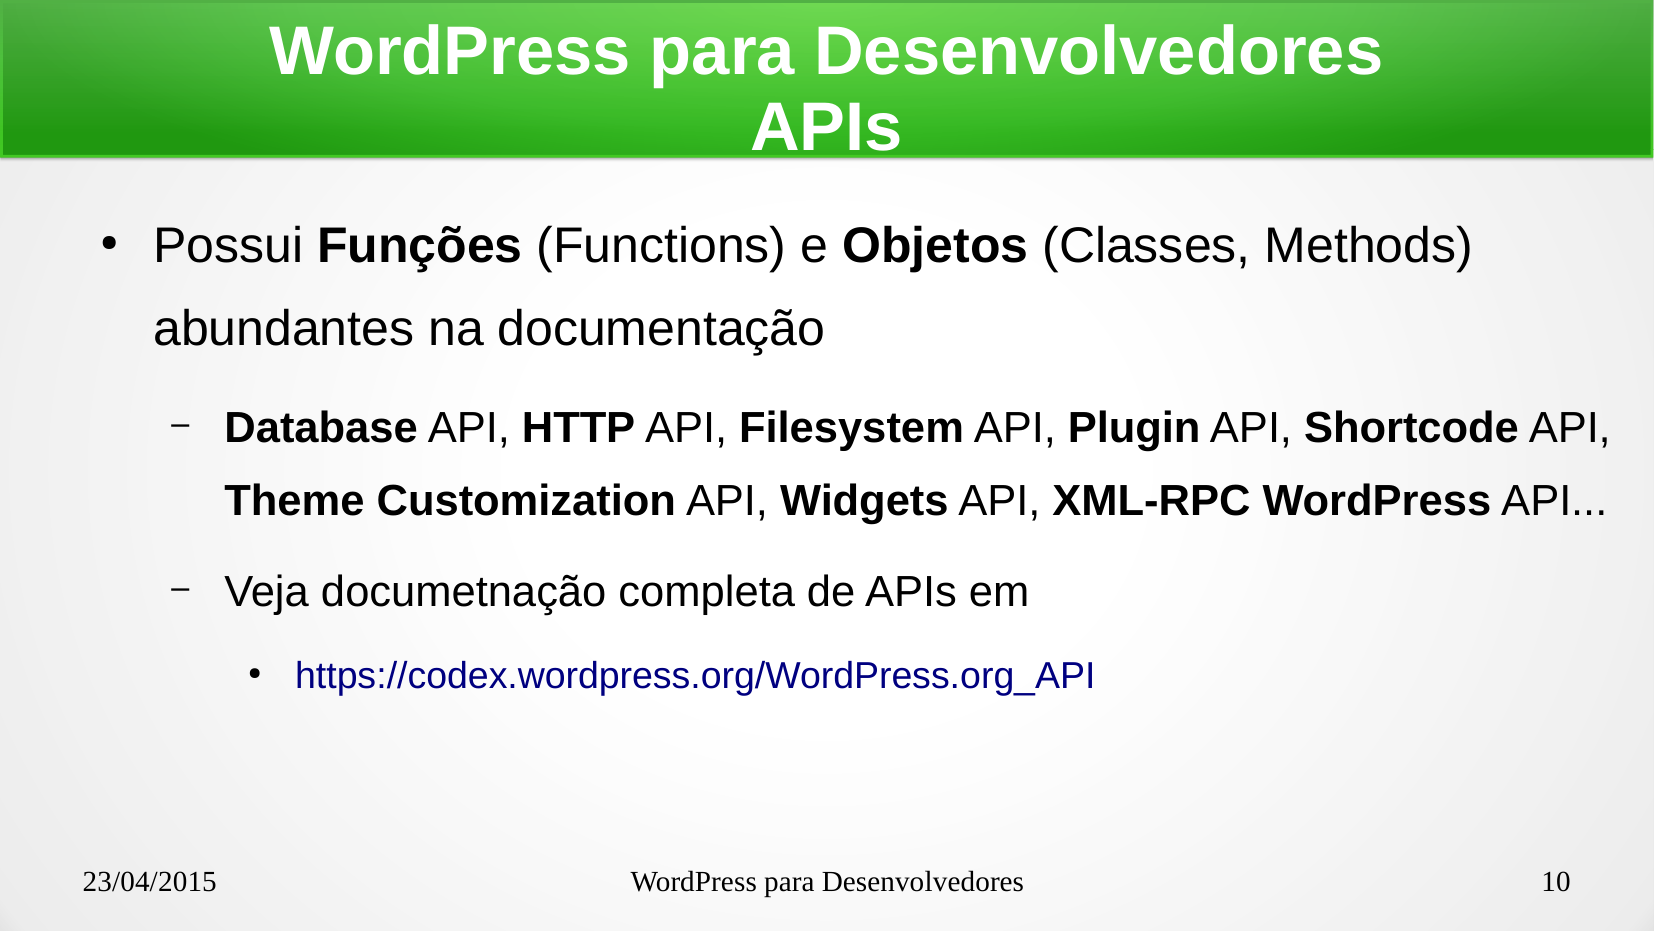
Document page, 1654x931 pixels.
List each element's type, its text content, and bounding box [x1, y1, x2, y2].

list Possui Funções (Functions) e Objetos (Classes, Methods) abundantes na documentação Database API, HTTP API, Filesystem API, Plugin API, Shortcode API, Theme Customization API, Widgets API, XML-RPC WordPress API... Veja documetnação completa de APIs em https://codex.wordpress.org/WordPress.org_API [82, 188, 1630, 898]
title WordPress para Desenvolvedores APIs [82, 11, 1571, 166]
